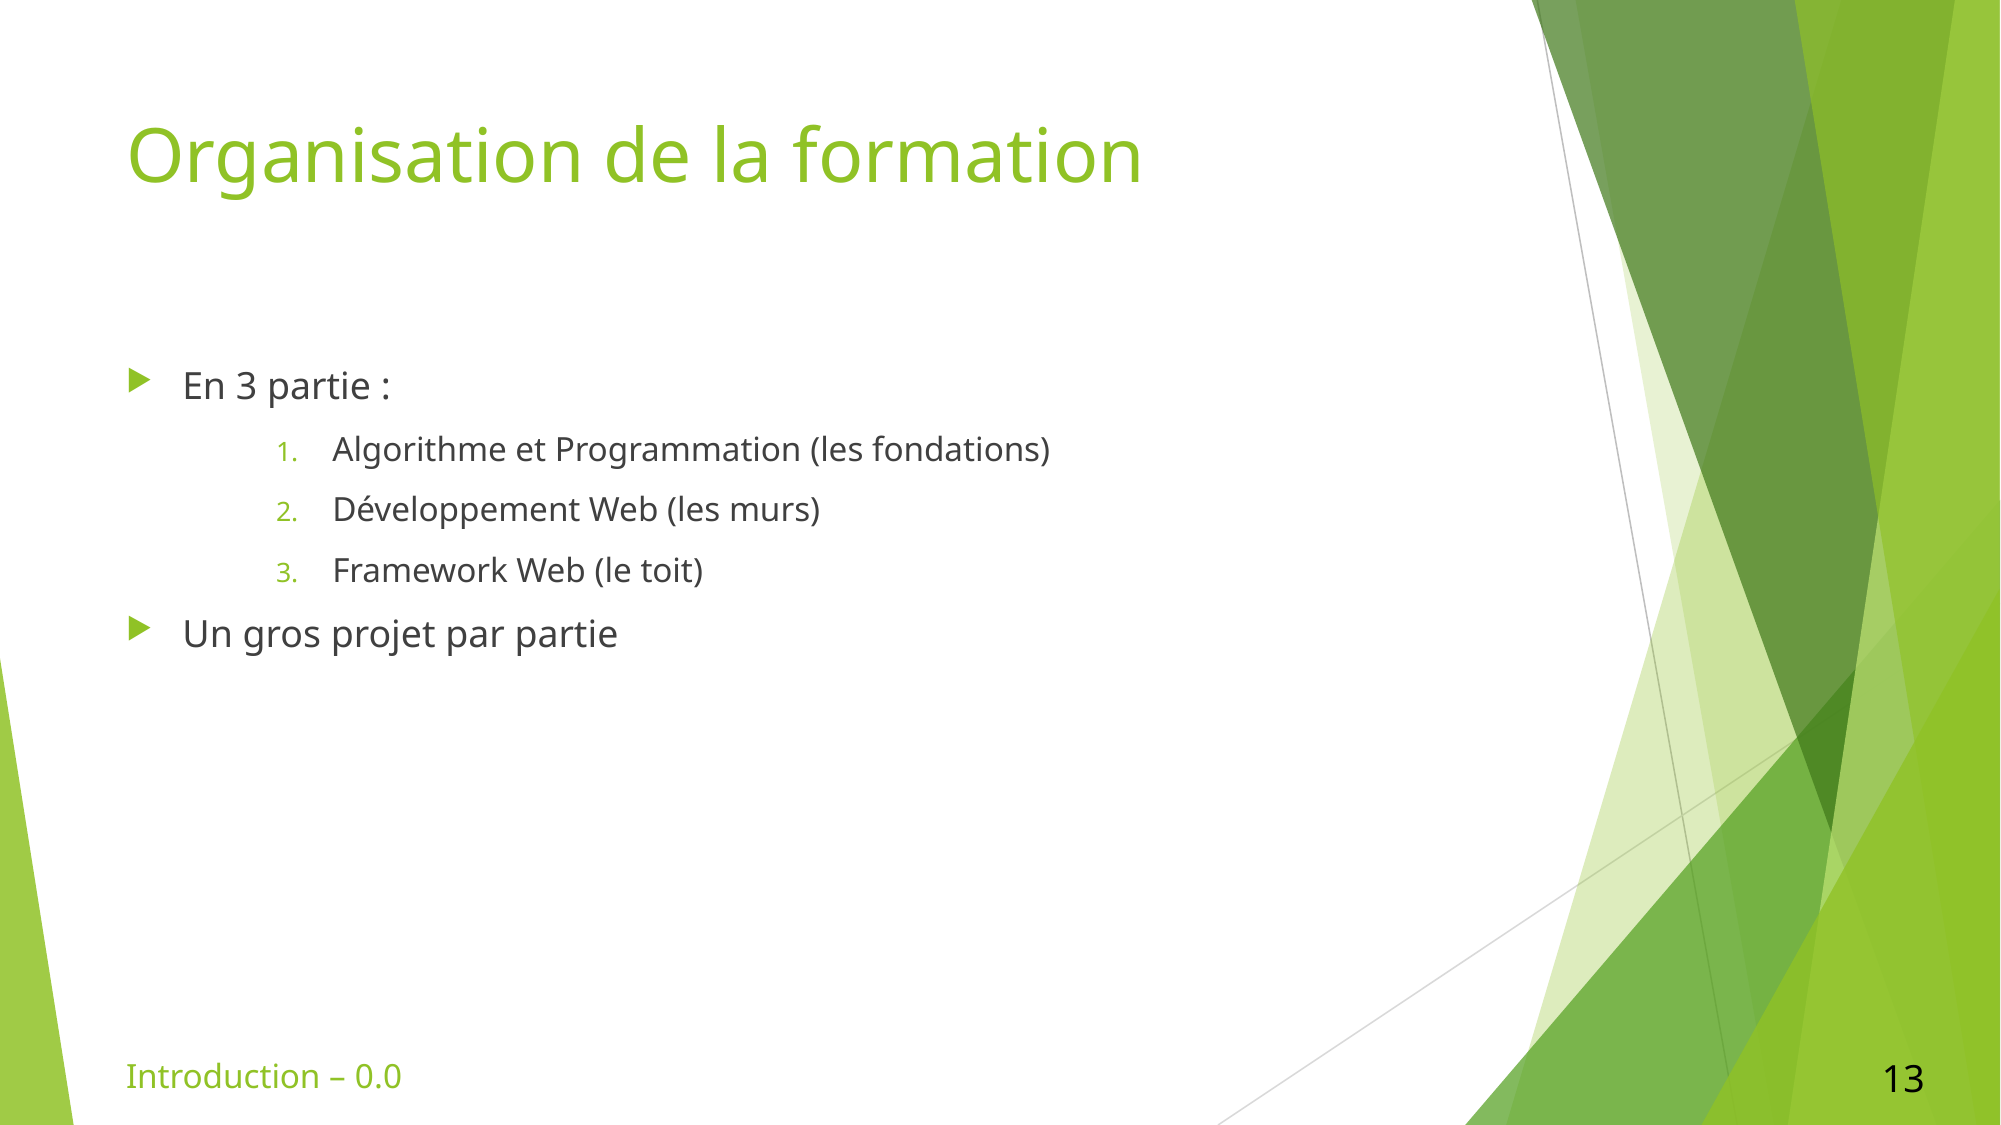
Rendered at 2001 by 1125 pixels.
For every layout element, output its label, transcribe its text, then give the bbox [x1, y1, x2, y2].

text_box Introduction – 0.0 [111, 1047, 1094, 1109]
title Organisation de la formation [111, 99, 1522, 317]
text_box [1866, 1047, 1979, 1108]
list En 3 partie : Algorithme et Programmation (les fondations) Développement Web (les murs) Framework Web (le toit) Un gros projet par partie [111, 354, 1522, 992]
